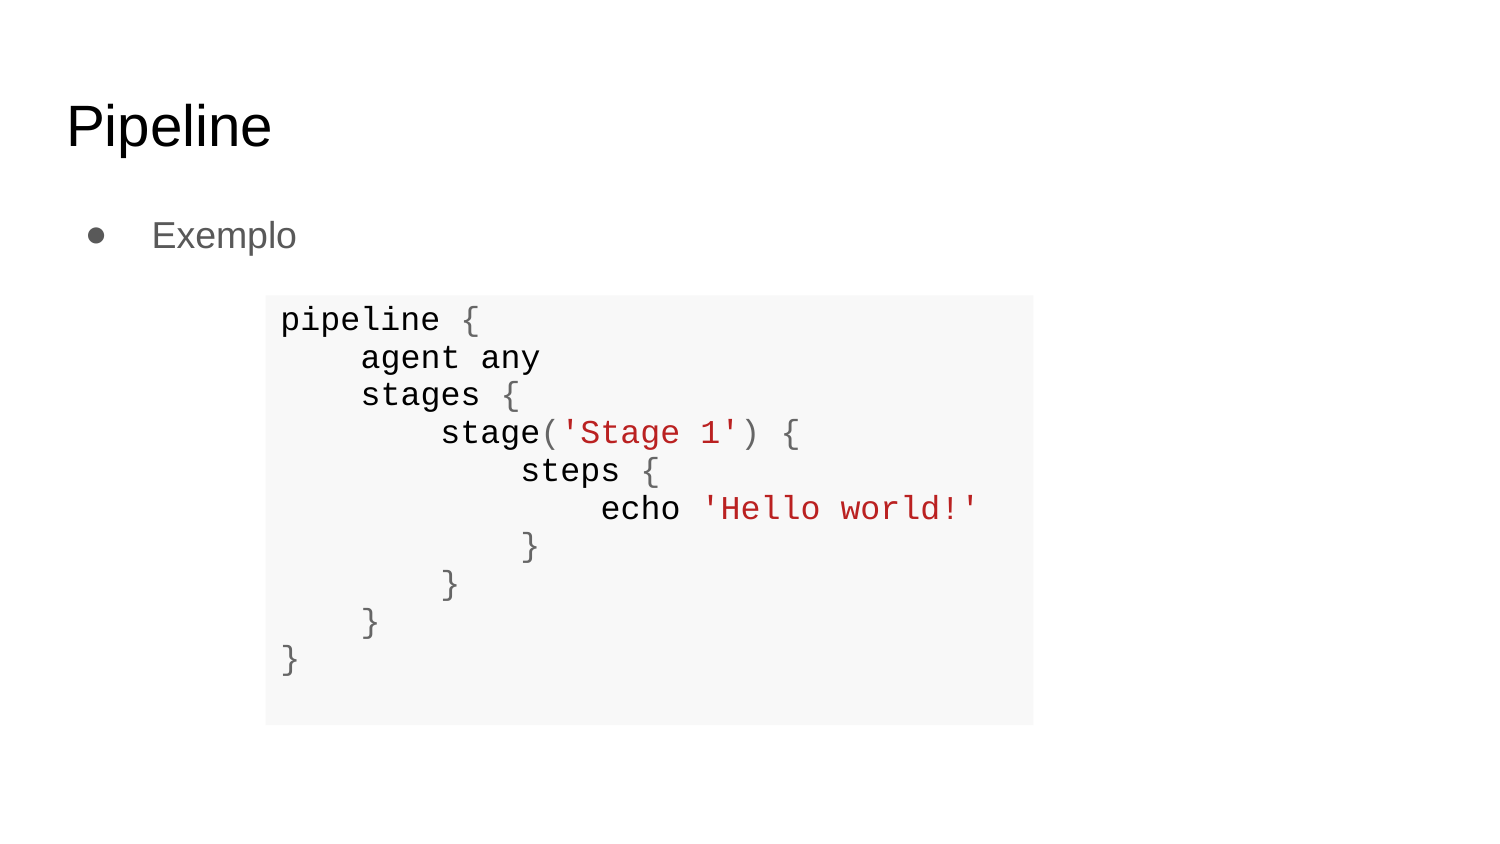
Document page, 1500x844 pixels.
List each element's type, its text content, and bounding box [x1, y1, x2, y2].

text_box pipeline { agent any stages { stage('Stage 1') { steps { echo 'Hello world!' } } } } [265, 295, 1034, 726]
title Pipeline [51, 72, 1449, 167]
list Exemplo [51, 189, 1489, 750]
